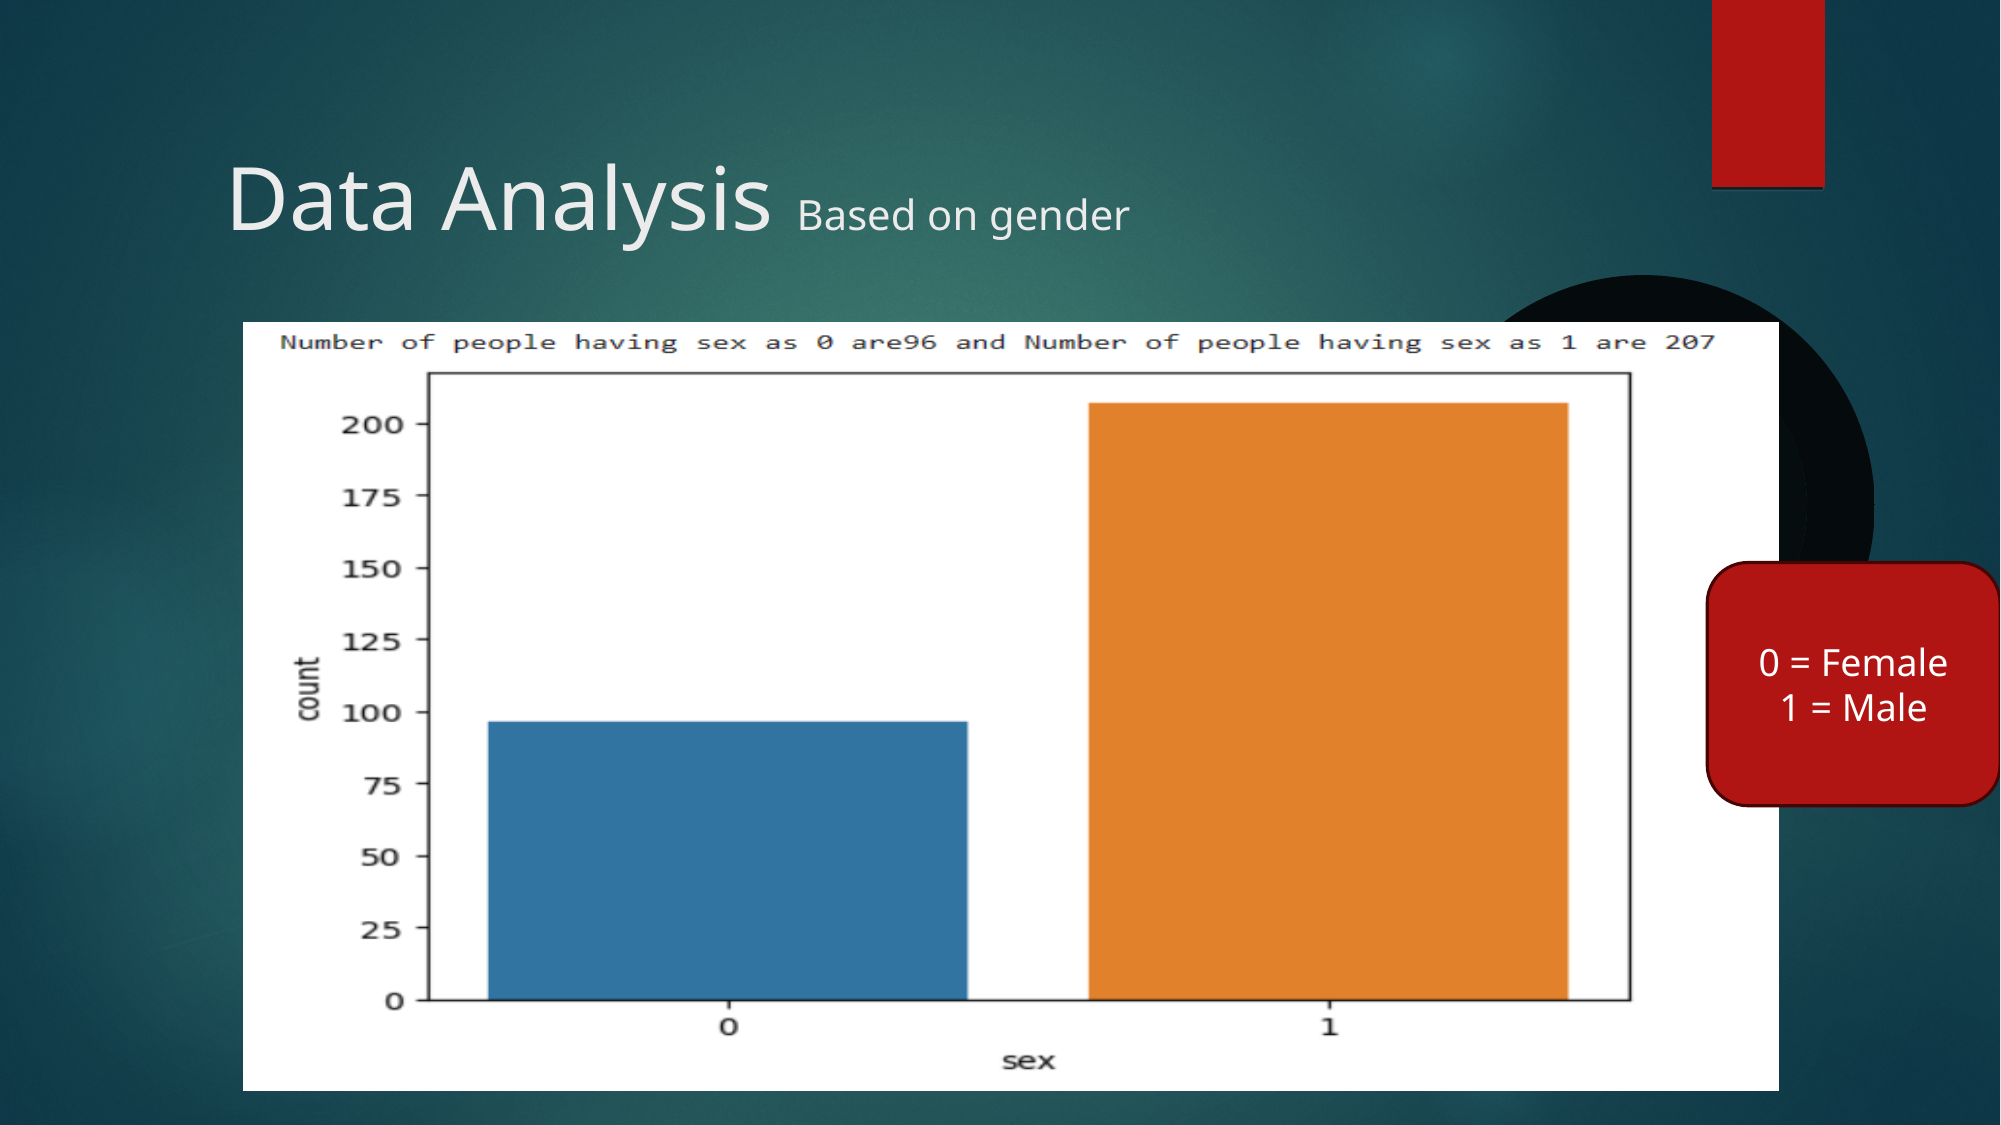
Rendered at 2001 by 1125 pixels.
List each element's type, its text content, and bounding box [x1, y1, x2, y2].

picture [243, 322, 1779, 1091]
text_box 0 = Female 1 = Male [1707, 562, 2000, 806]
title Data Analysis Based on gender [210, 135, 1309, 278]
